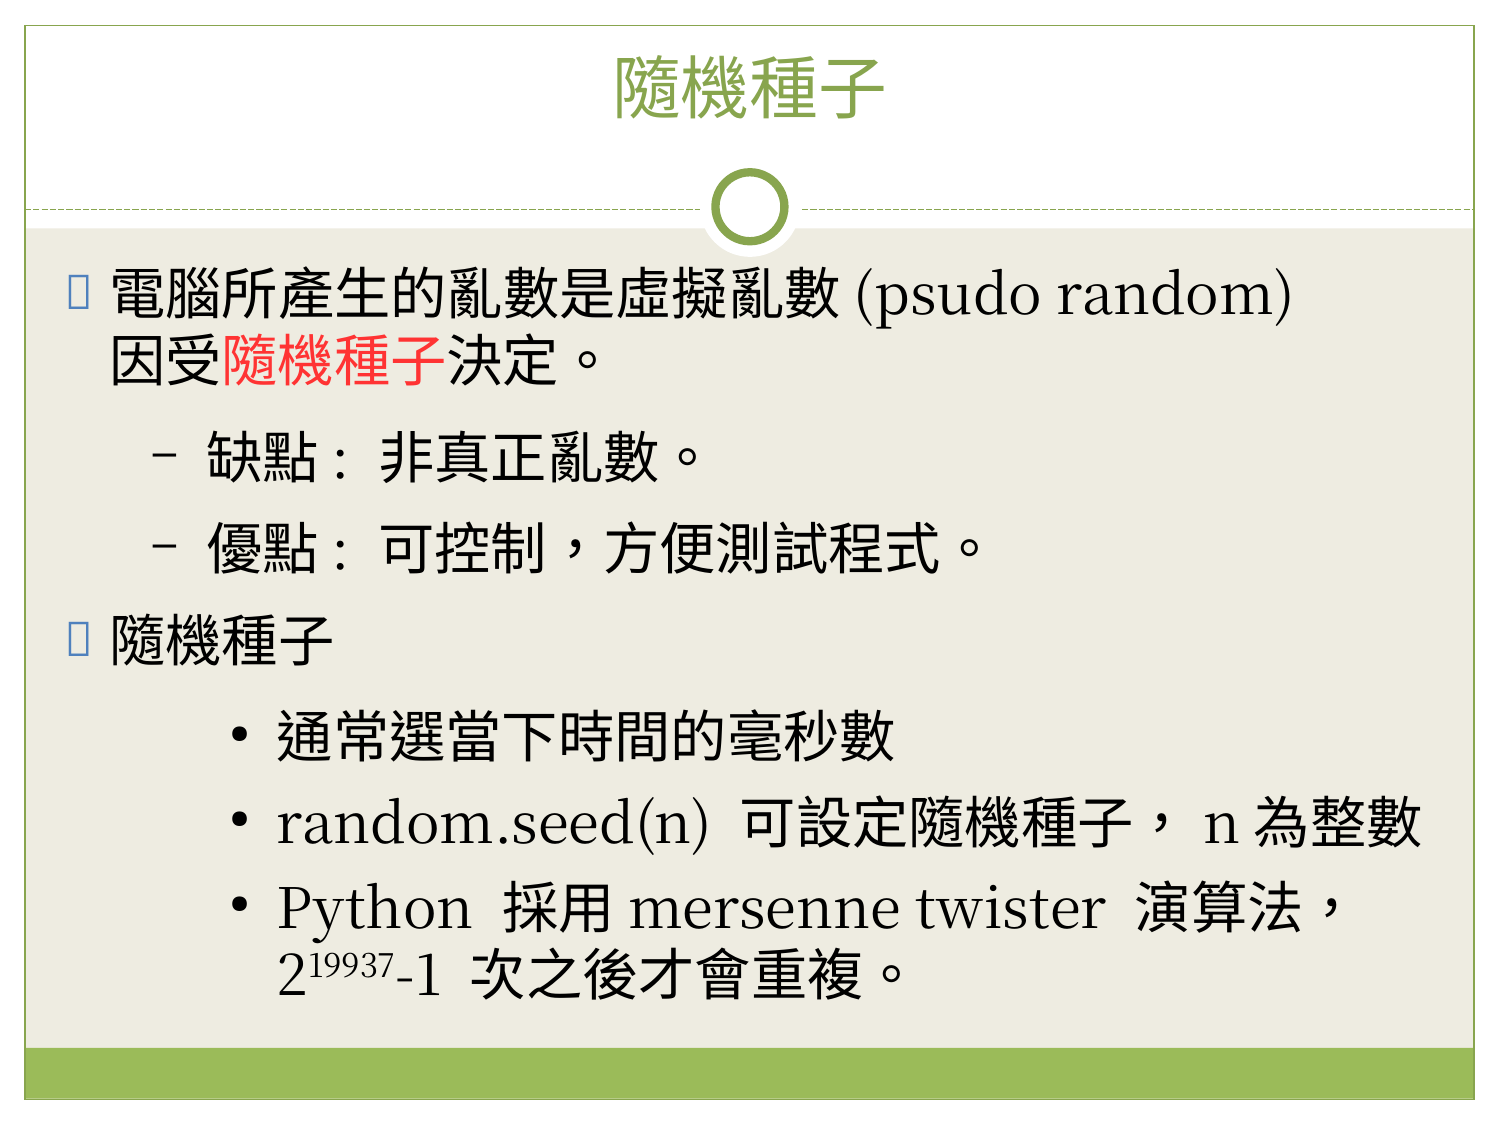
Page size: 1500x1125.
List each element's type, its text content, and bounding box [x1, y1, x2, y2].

title 隨機種子 [49, 37, 1450, 162]
list 電腦所產生的亂數是虛擬亂數(psudo random) 因受隨機種子決定。 缺點: 非真正亂數。 優點: 可控制，方便測試程式。 隨機種子 通常選當下時間的毫秒數 random.seed(n) 可設定隨機種子，n為整數 Python 採用mersenne twister 演算法， 219937-1 次之後才會重複。 [49, 250, 1445, 1001]
